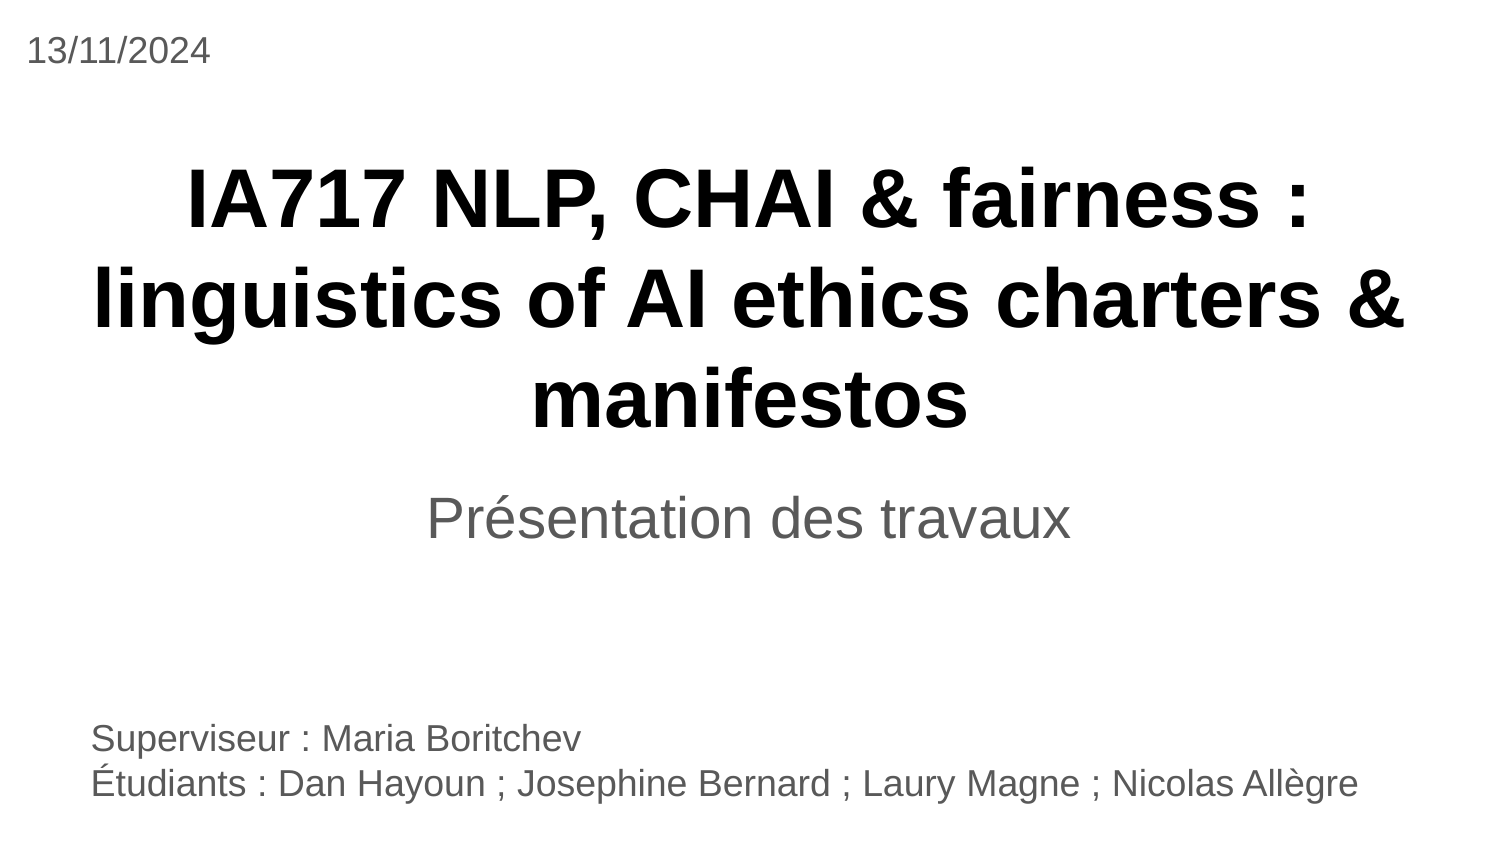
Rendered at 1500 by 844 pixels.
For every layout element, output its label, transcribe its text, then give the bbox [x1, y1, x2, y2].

text_box 13/11/2024 [11, 11, 239, 48]
text_box Superviseur : Maria Boritchev Étudiants : Dan Hayoun ; Josephine Bernard ; Laury Magne ; Nicolas Allègre [75, 699, 1425, 818]
subtitle Présentation des travaux [51, 464, 1449, 595]
title IA717 NLP, CHAI & fairness : linguistics of AI ethics charters & manifestos [51, 122, 1449, 459]
